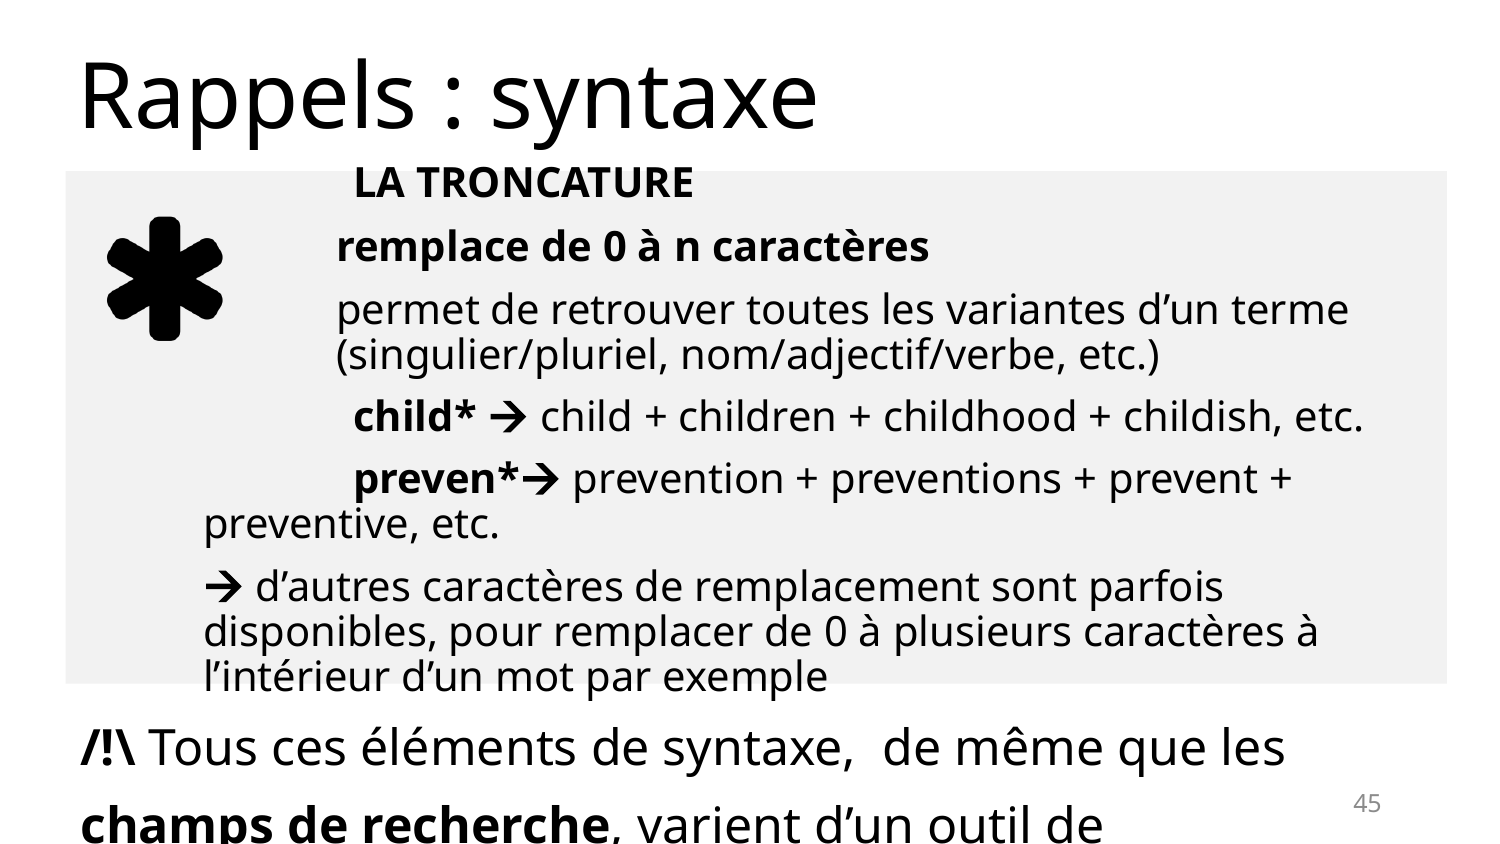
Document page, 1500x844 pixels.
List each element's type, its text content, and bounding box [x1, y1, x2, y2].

text_box /!\ Tous ces éléments de syntaxe, de même que les champs de recherche, varient d’un outil de recherche à l’autre. [65, 694, 1346, 844]
text_box Rappels : syntaxe [62, 29, 1196, 155]
text_box LA TRONCATURE remplace de 0 à n caractères permet de retrouver toutes les variantes d’un terme (singulier/pluriel, nom/adjectif/verbe, etc.) child*  child + children + childhood + childish, etc. preven* prevention + preventions + prevent + preventive, etc.  d’autres caractères de remplacement sont parfois disponibles, pour remplacer de 0 à plusieurs caractères à l’intérieur d’un mot par exemple [65, 171, 1447, 684]
picture [92, 206, 237, 351]
